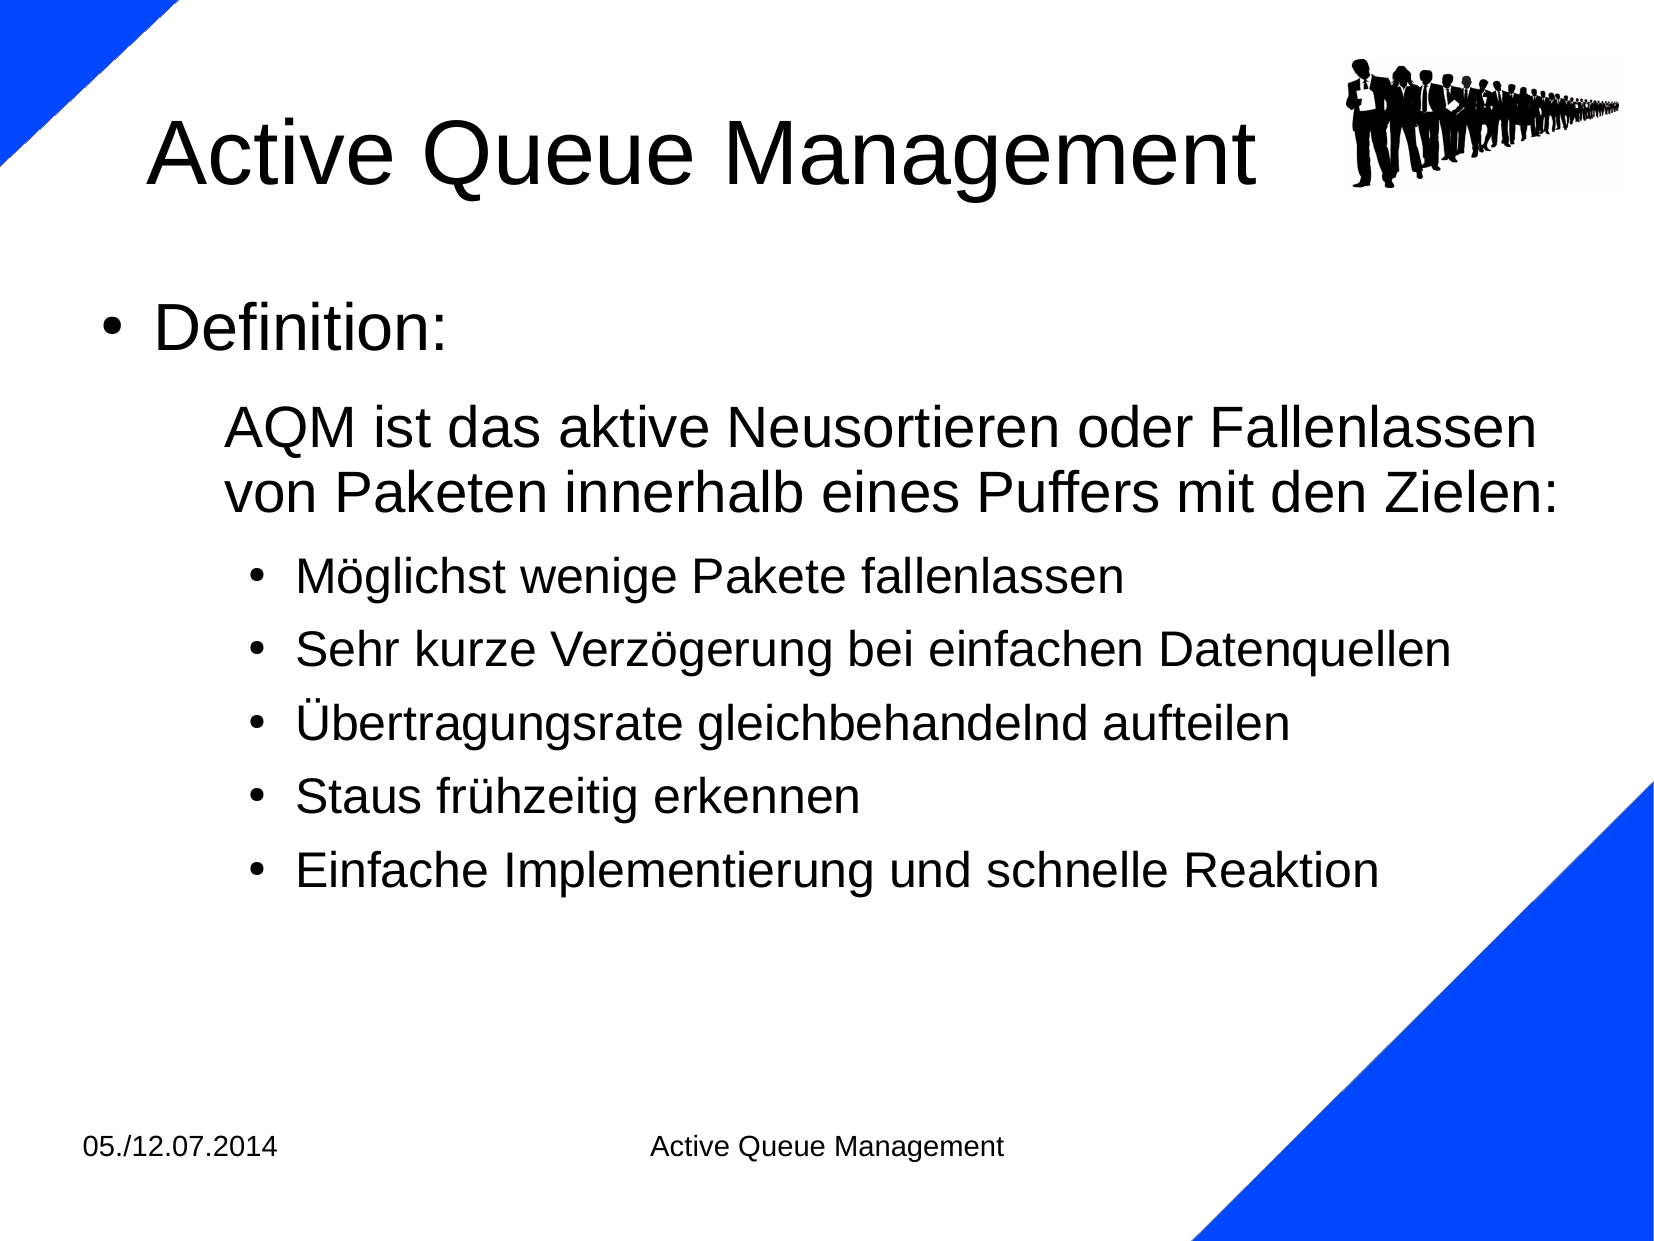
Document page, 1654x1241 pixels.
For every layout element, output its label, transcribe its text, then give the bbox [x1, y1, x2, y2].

list Definition: AQM ist das aktive Neusortieren oder Fallenlassen von Paketen innerhalb eines Puffers mit den Zielen: Möglichst wenige Pakete fallenlassen Sehr kurze Verzögerung bei einfachen Datenquellen Übertragungsrate gleichbehandelnd aufteilen Staus frühzeitig erkennen Einfache Implementierung und schnelle Reaktion [82, 290, 1571, 1010]
title Active Queue Management [82, 49, 1323, 257]
picture [1346, 59, 1619, 188]
